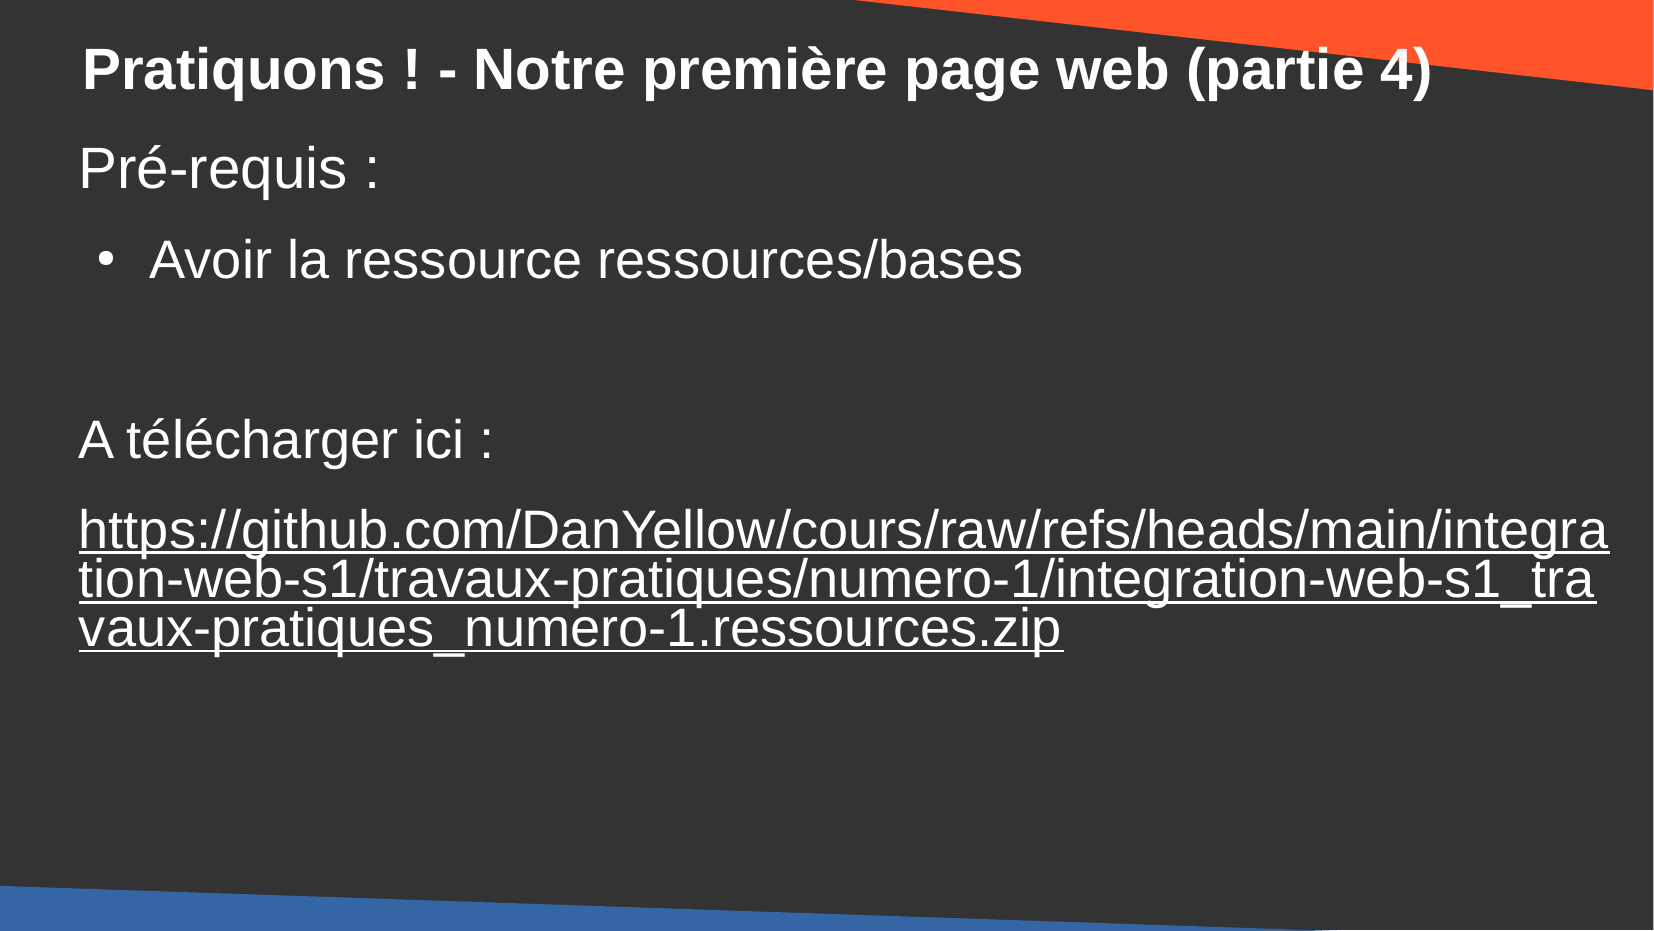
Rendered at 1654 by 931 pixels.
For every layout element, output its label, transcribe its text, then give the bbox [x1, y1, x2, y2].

text_box [0, 885, 1337, 931]
list Pré-requis : Avoir la ressource ressources/bases A télécharger ici : https://github.com/DanYellow/cours/raw/refs/heads/main/integration-web-s1/travaux-pratiques/numero-1/integration-web-s1_travaux-pratiques_numero-1.ressources.zip [78, 135, 1618, 721]
title Pratiquons ! - Notre première page web (partie 4) [82, 37, 1571, 114]
text_box [854, 0, 1654, 91]
